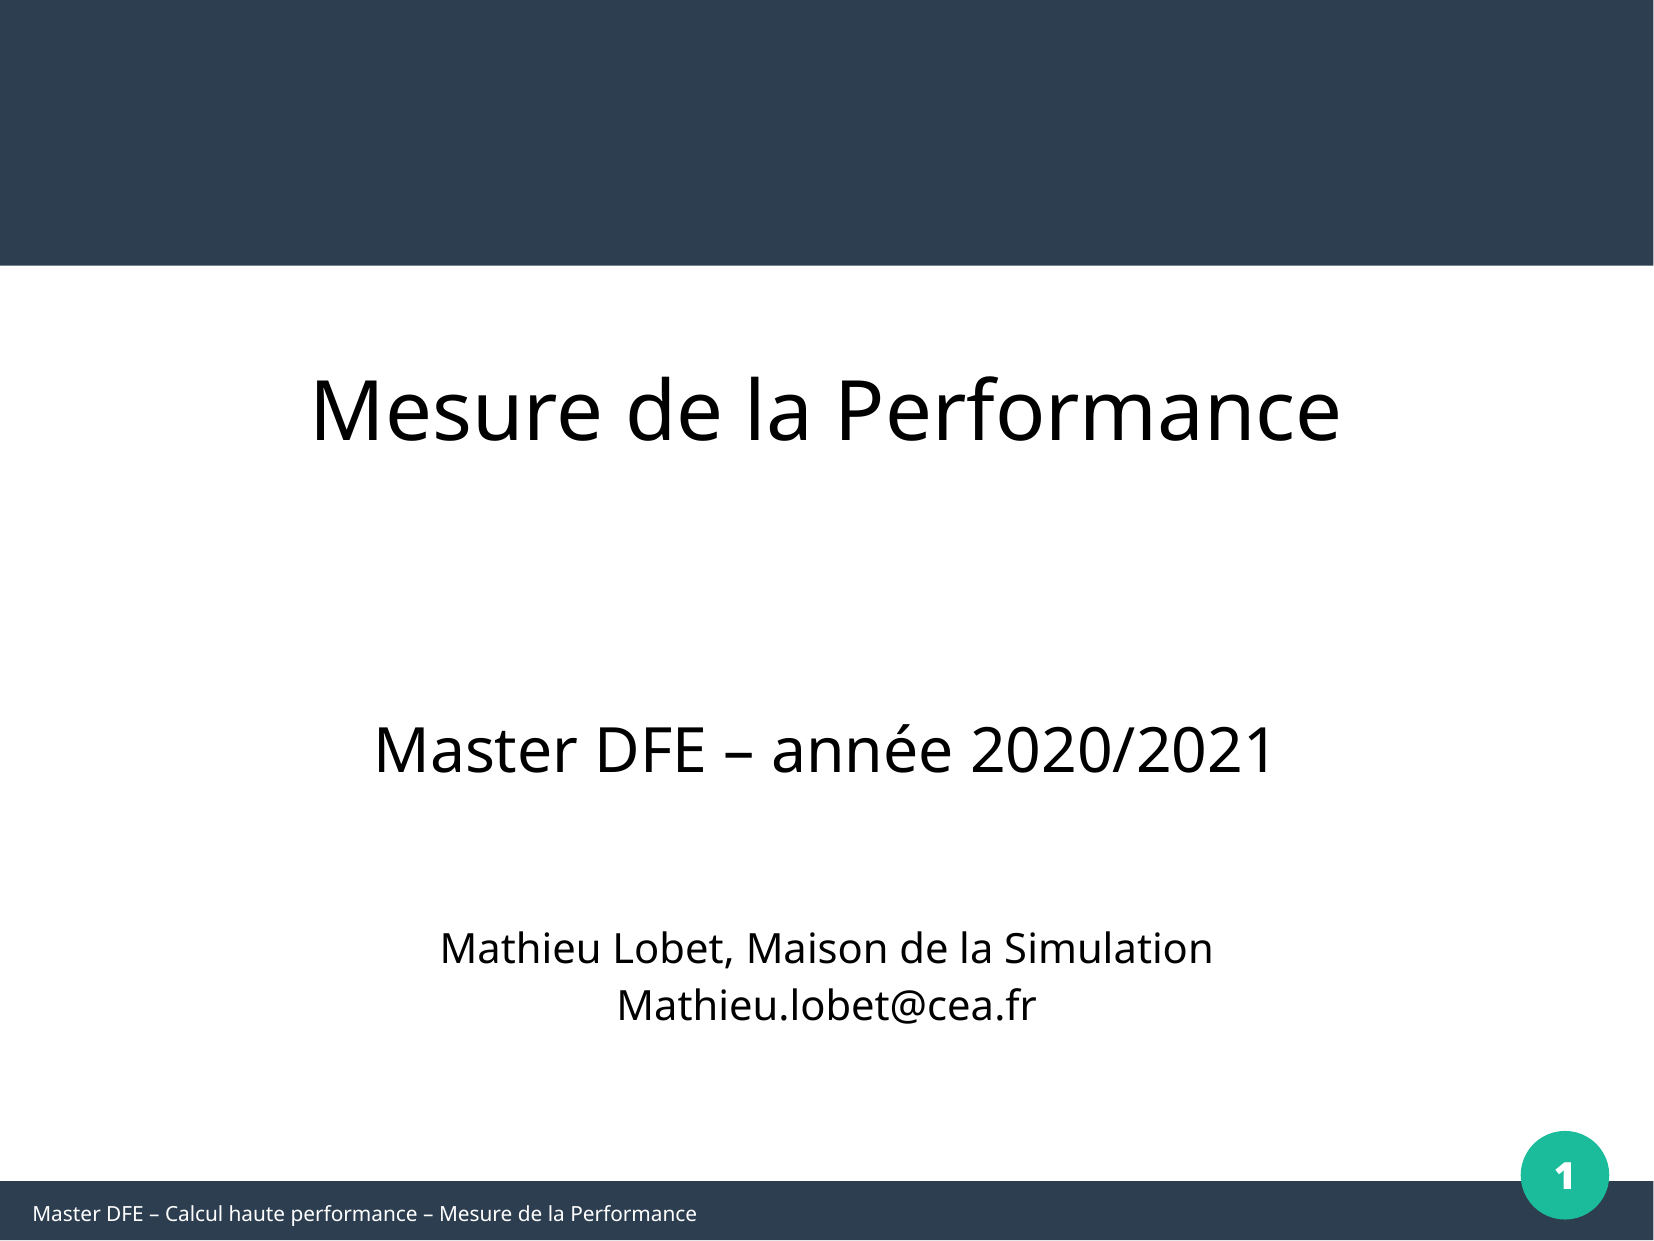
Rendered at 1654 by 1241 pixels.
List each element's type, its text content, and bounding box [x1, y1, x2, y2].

text_box Mathieu Lobet, Maison de la Simulation Mathieu.lobet@cea.fr [70, 911, 1583, 1040]
text_box Master DFE – Calcul haute performance – Mesure de la Performance [17, 1191, 1436, 1235]
text_box Master DFE – année 2020/2021 [70, 698, 1583, 804]
text_box Mesure de la Performance [70, 344, 1583, 585]
